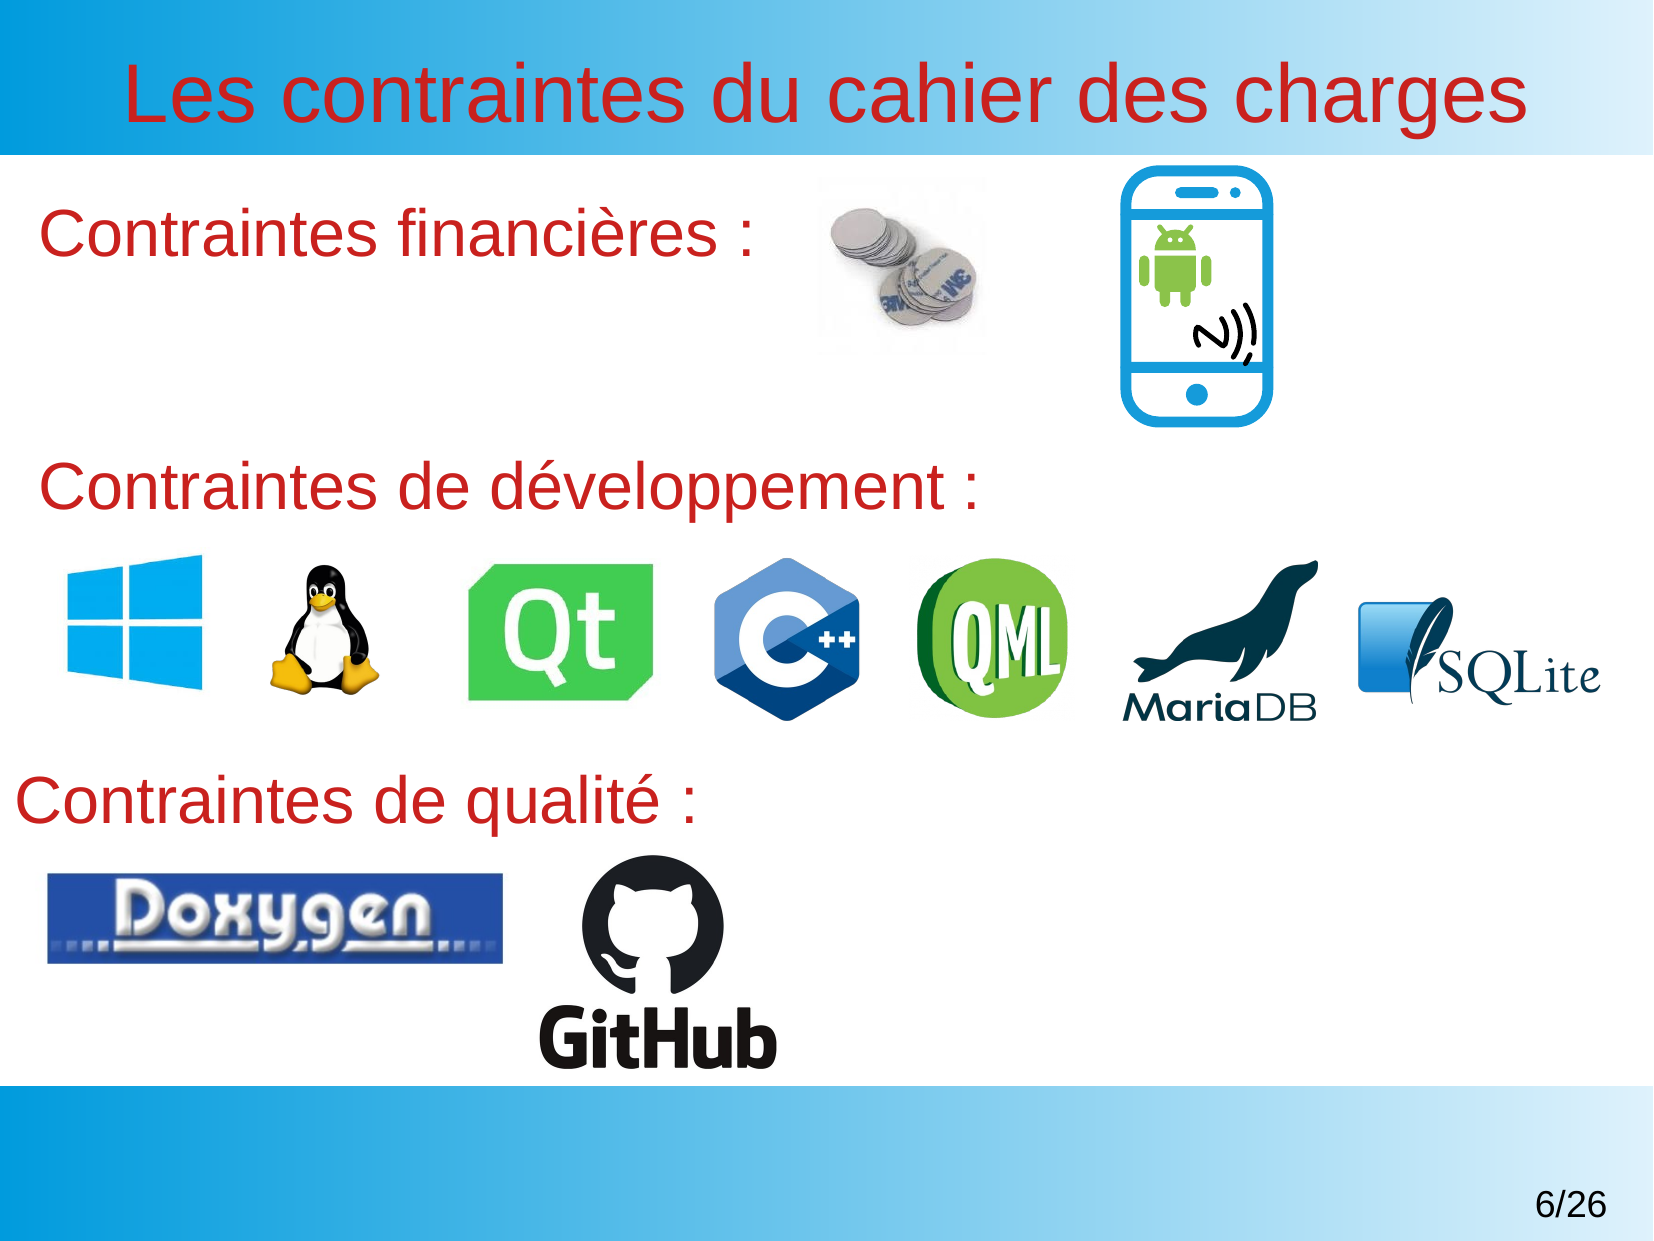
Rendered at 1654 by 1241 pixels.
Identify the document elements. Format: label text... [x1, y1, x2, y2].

picture [35, 854, 520, 981]
text_box <numéro>/26 [1520, 1175, 1654, 1241]
picture [711, 555, 863, 725]
picture [1231, 704, 1244, 717]
picture [1122, 560, 1318, 721]
picture [1261, 696, 1281, 721]
picture [1065, 165, 1328, 428]
picture [1173, 704, 1185, 717]
text_box Contraintes de développement : [23, 441, 1004, 532]
picture [909, 555, 1075, 721]
picture [1351, 590, 1607, 712]
title Les contraintes du cahier des charges [82, 0, 1571, 197]
picture [460, 558, 662, 709]
text_box Contraintes financières : [23, 188, 815, 279]
picture [259, 554, 390, 709]
text_box Contraintes de qualité : [0, 755, 981, 846]
picture [1147, 704, 1160, 721]
picture [57, 547, 213, 697]
picture [536, 845, 780, 1079]
picture [814, 177, 993, 355]
picture [1127, 704, 1141, 721]
